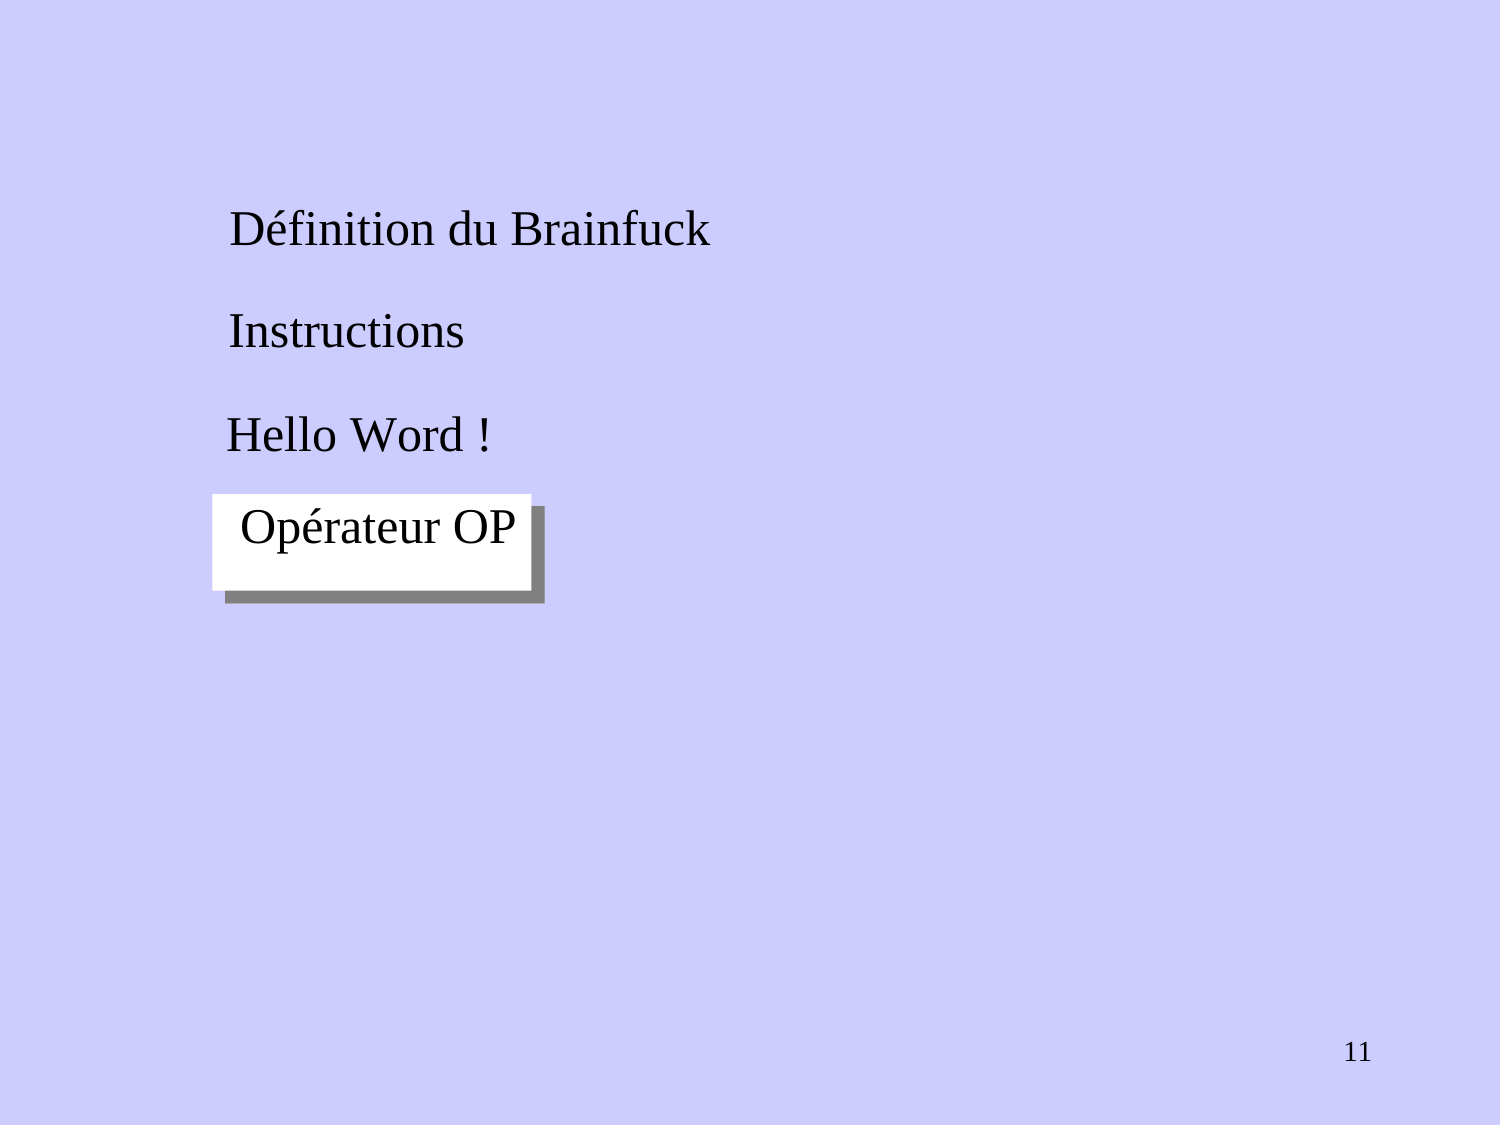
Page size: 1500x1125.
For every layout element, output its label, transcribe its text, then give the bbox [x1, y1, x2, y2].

text_box [212, 494, 532, 591]
text_box <numéro> [1074, 1025, 1388, 1101]
text_box Définition du Brainfuck [214, 187, 739, 263]
text_box Hello Word ! [211, 393, 508, 470]
text_box Opérateur OP [225, 485, 532, 562]
text_box Instructions [213, 289, 480, 366]
